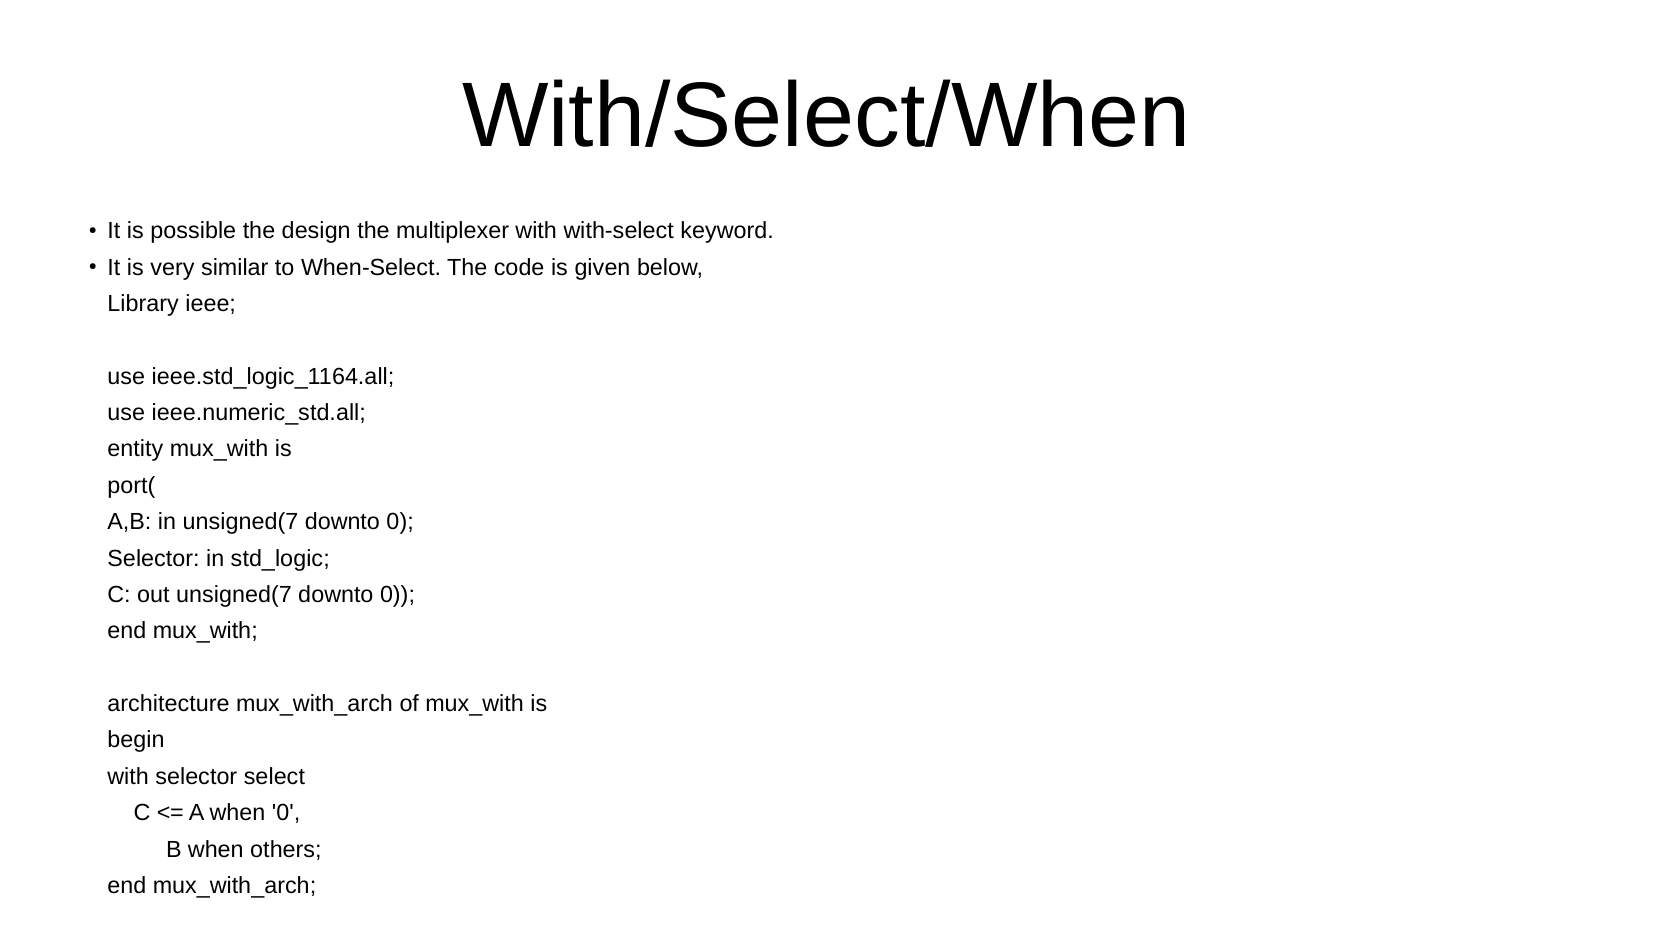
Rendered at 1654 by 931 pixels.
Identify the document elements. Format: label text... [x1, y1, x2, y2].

title With/Select/When [82, 37, 1571, 193]
list It is possible the design the multiplexer with with-select keyword. It is very similar to When-Select. The code is given below, Library ieee; use ieee.std_logic_1164.all; use ieee.numeric_std.all; entity mux_with is port( A,B: in unsigned(7 downto 0); Selector: in std_logic; C: out unsigned(7 downto 0)); end mux_with; architecture mux_with_arch of mux_with is begin with selector select C <= A when '0', B when others; end mux_with_arch; [82, 217, 1571, 916]
